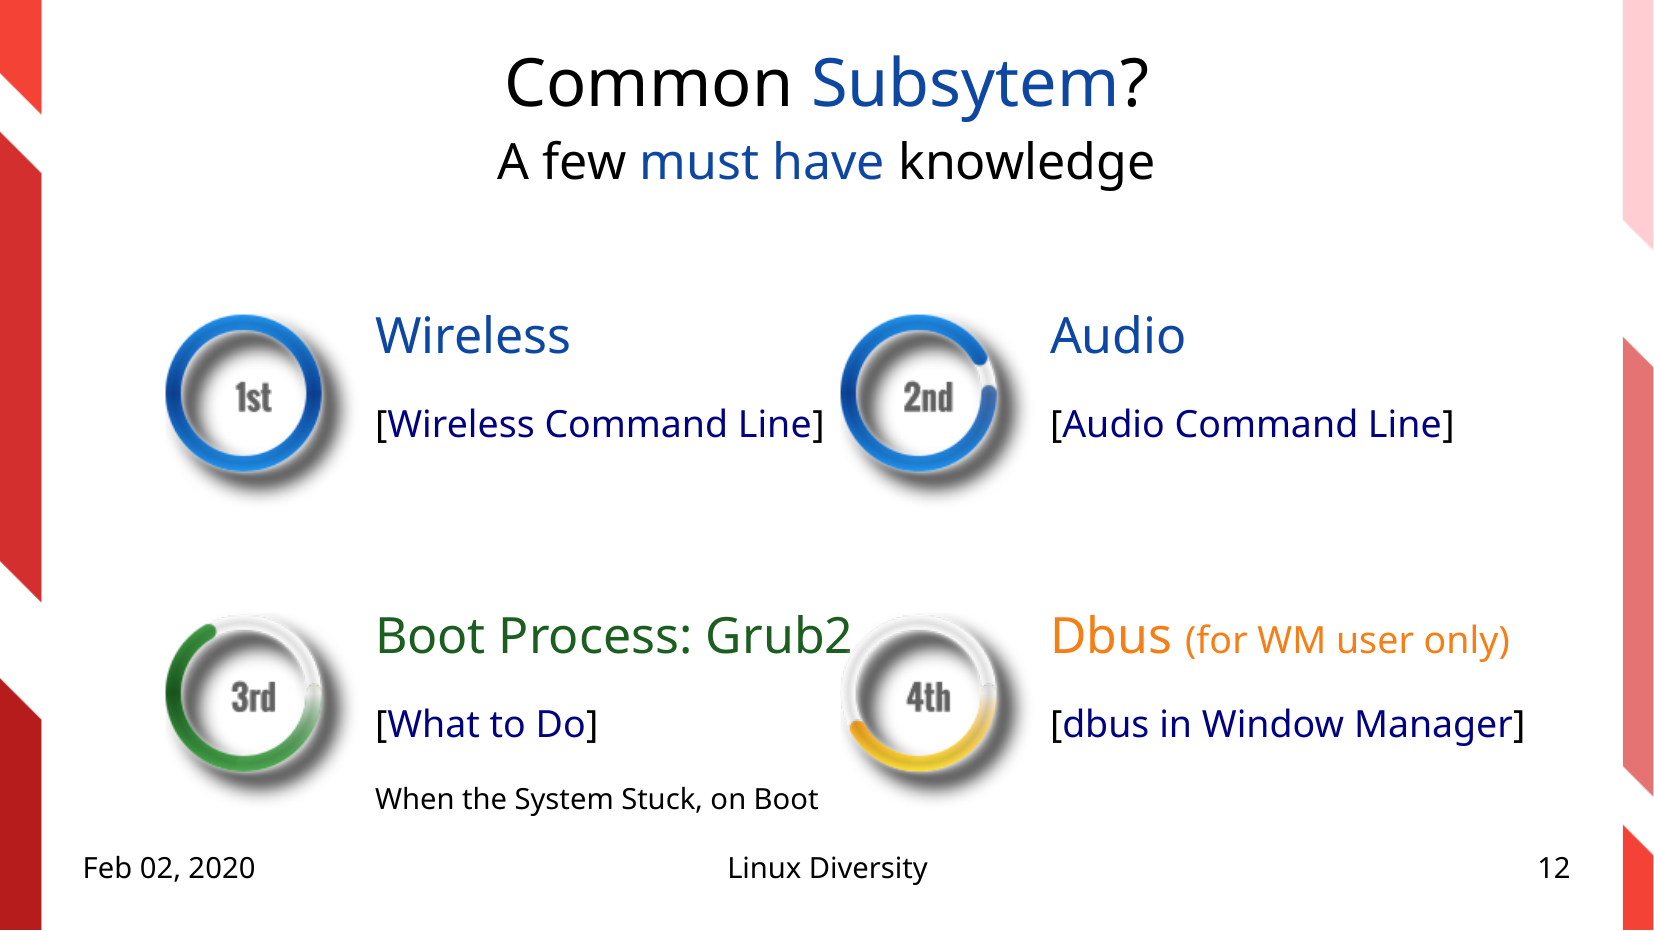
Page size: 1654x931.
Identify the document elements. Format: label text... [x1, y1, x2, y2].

list Dbus (for WM user only) [dbus in Window Manager] [1050, 600, 1621, 886]
list Wireless [Wireless Command Line] [375, 300, 825, 459]
list Boot Process: Grub2 [What to Do] When the System Stuck, on Boot [375, 600, 1006, 901]
picture [0, 0, 1654, 930]
title Common Subsytem? A few must have knowledge [82, 37, 1571, 193]
list Audio [Audio Command Line] [1050, 300, 1501, 459]
